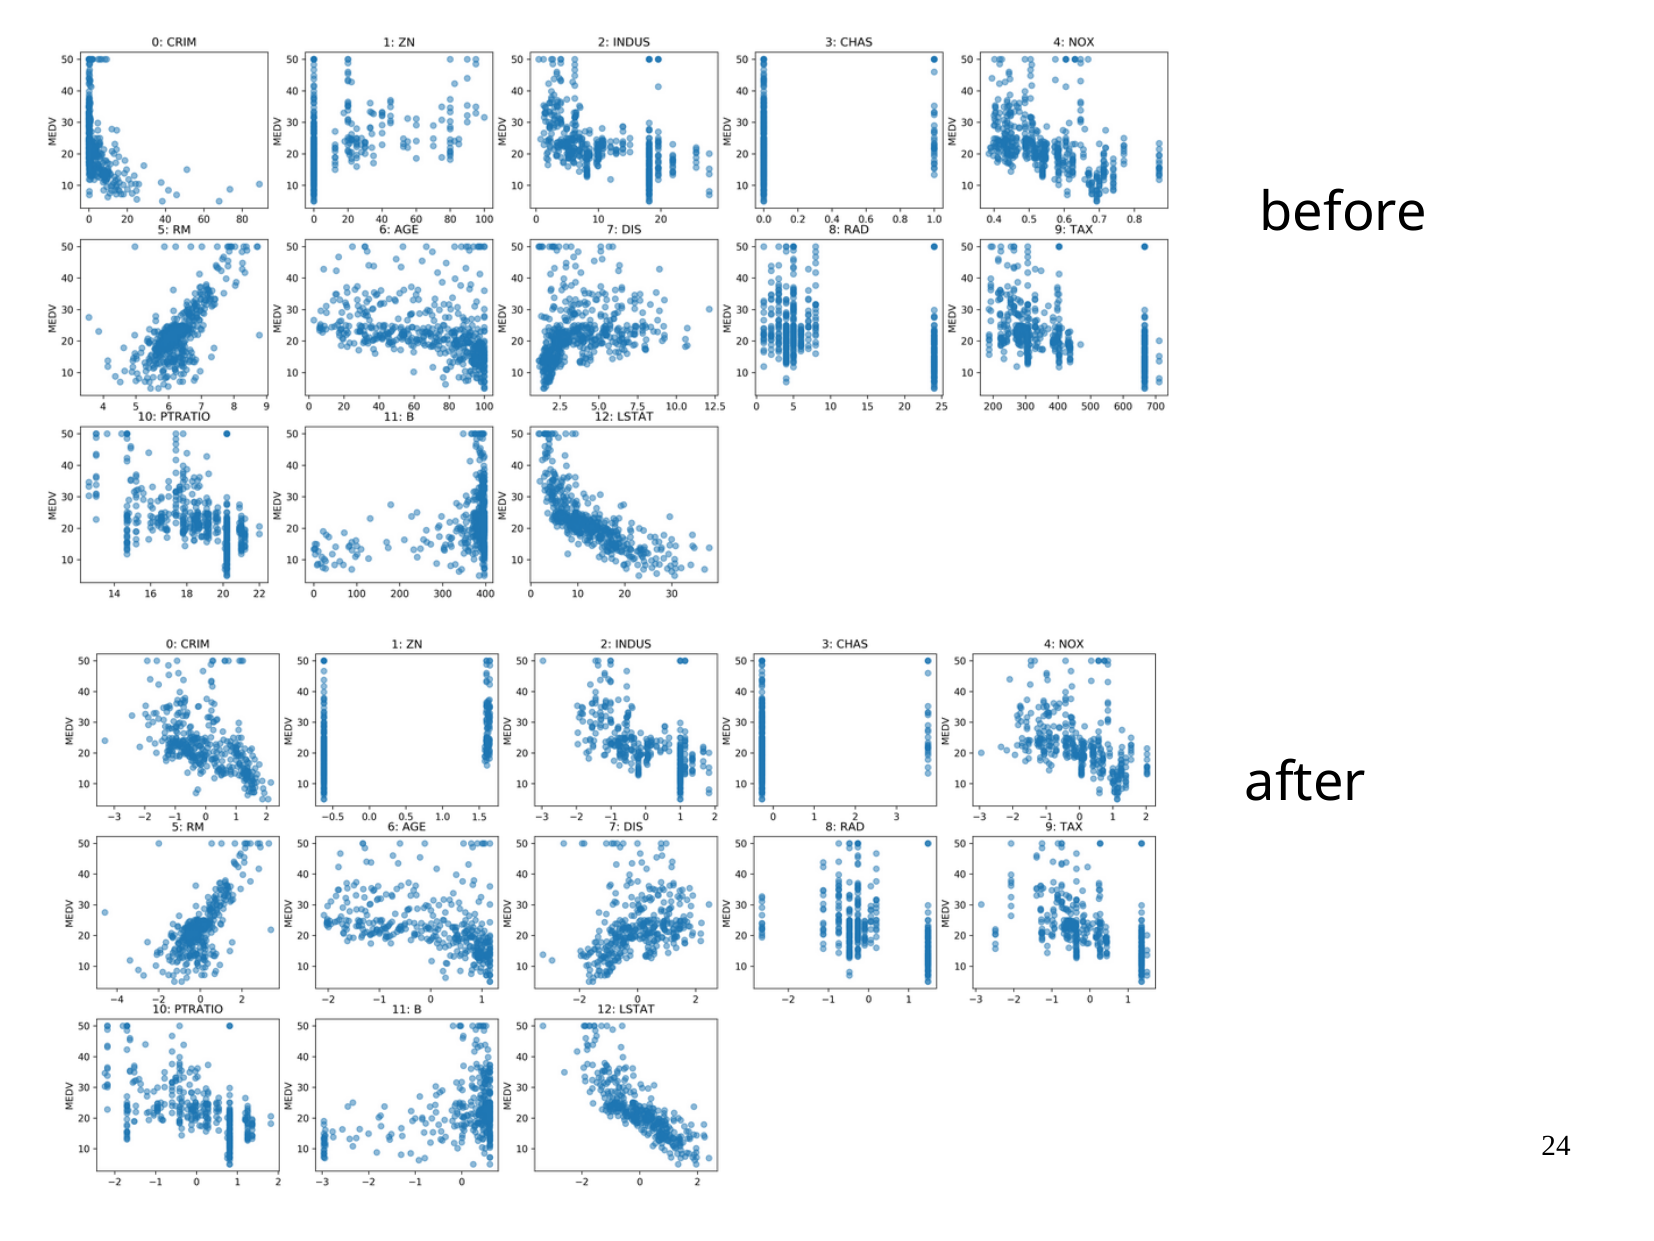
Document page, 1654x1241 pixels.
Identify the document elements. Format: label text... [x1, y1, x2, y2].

picture [30, 27, 1186, 611]
picture [60, 627, 1172, 1201]
text_box after [1230, 735, 1396, 805]
text_box before [1245, 165, 1456, 289]
